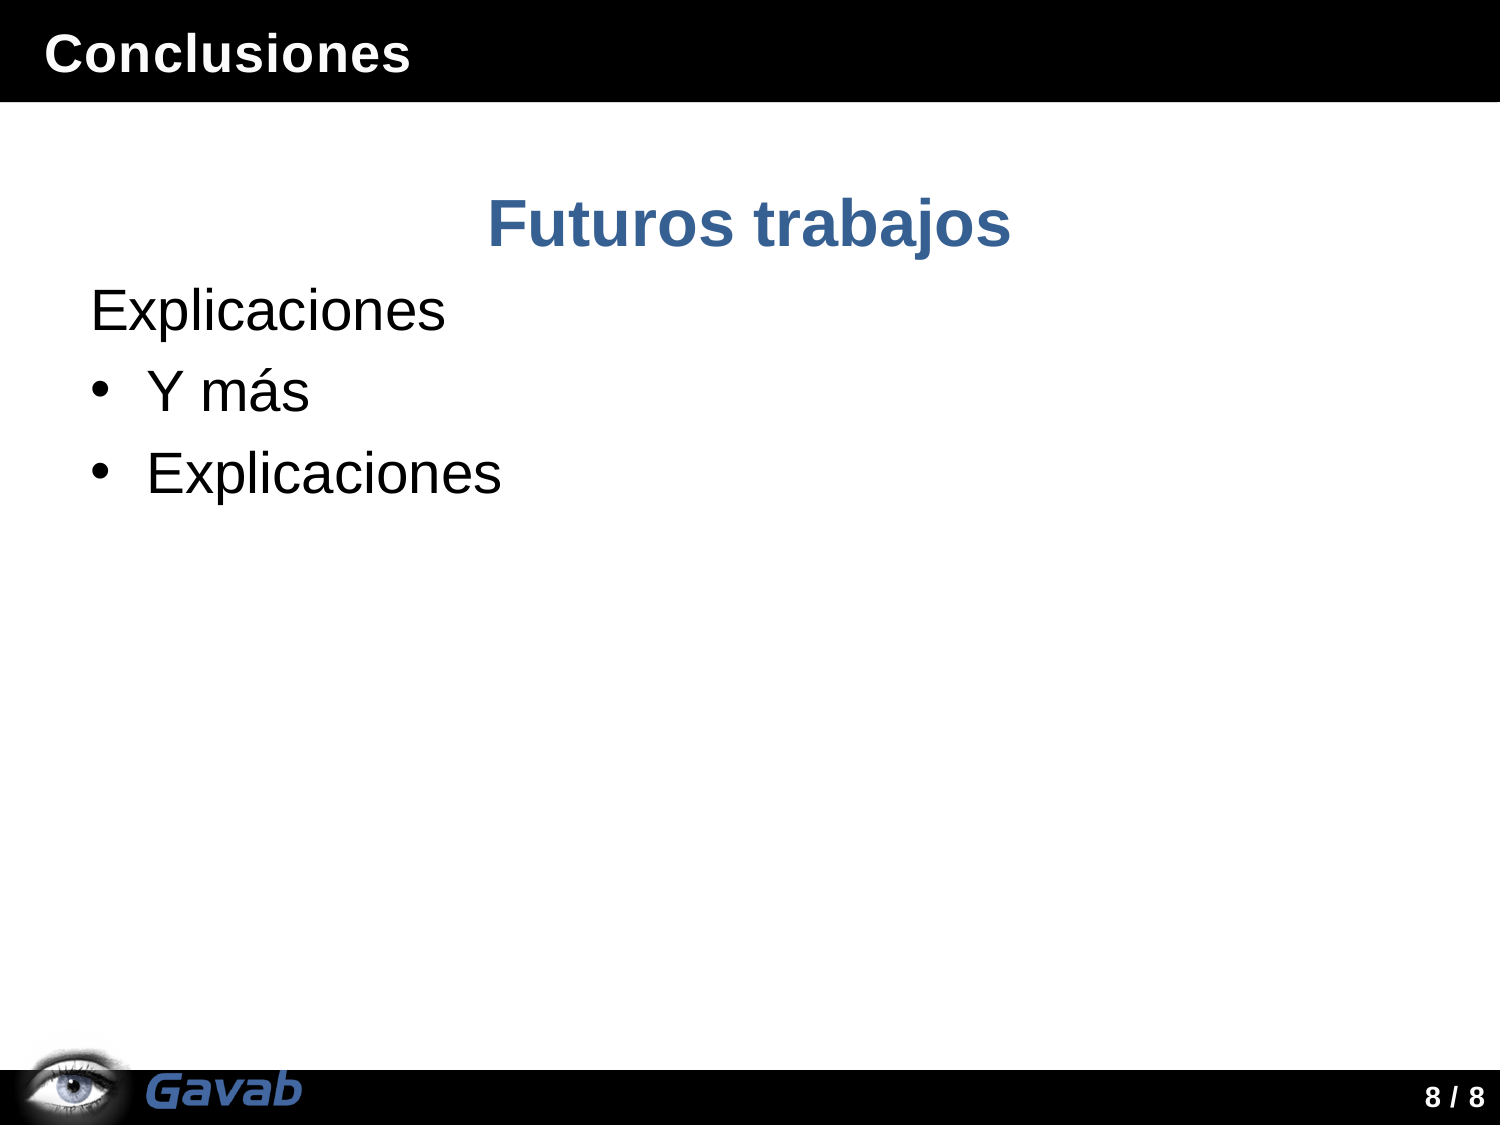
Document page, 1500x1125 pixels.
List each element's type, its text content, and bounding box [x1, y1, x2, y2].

picture [3, 1019, 302, 1125]
list Futuros trabajos Explicaciones Y más Explicaciones [75, 172, 1426, 1005]
title Conclusiones [29, 9, 1471, 93]
